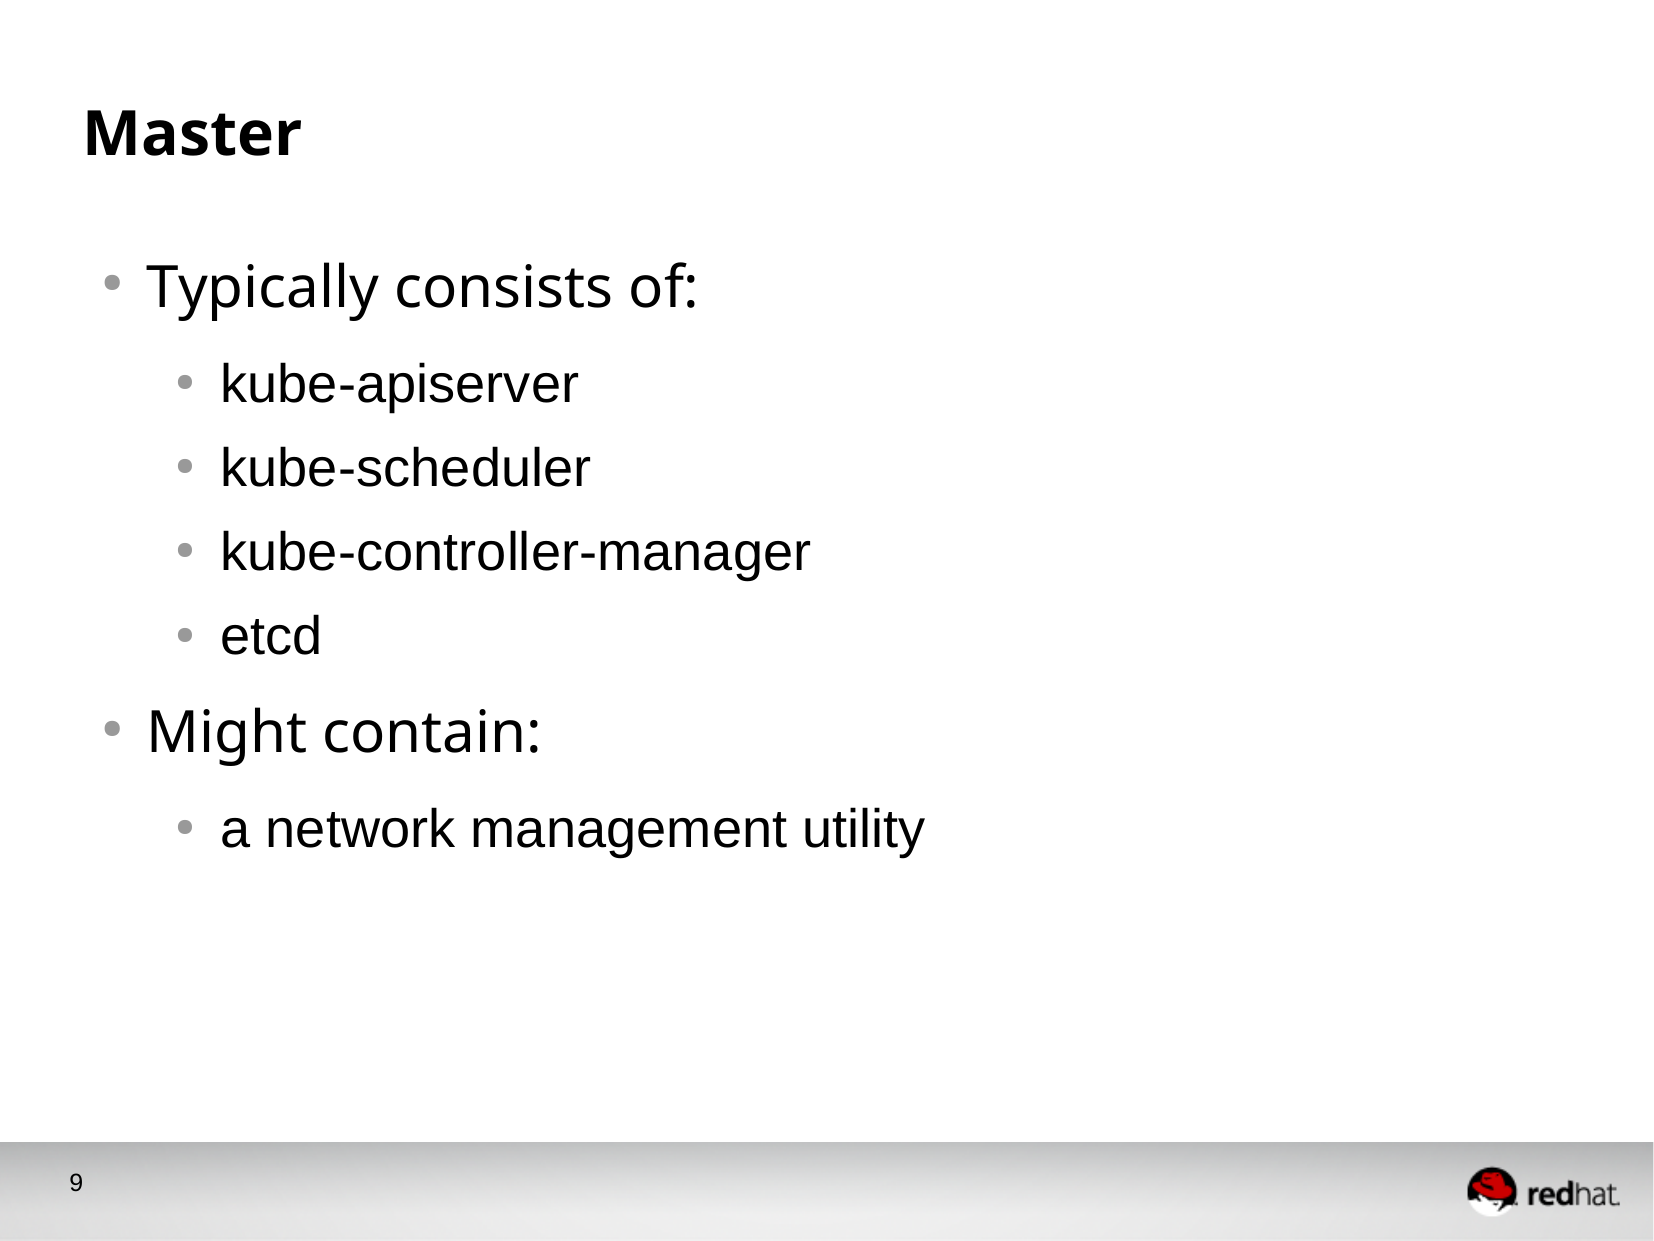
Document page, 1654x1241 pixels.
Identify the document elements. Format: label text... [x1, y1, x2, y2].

picture [0, 1142, 1654, 1241]
title Master [82, 37, 1571, 226]
list Typically consists of: kube-apiserver kube-scheduler kube-controller-manager etcd Might contain: a network management utility [86, 244, 1576, 1039]
